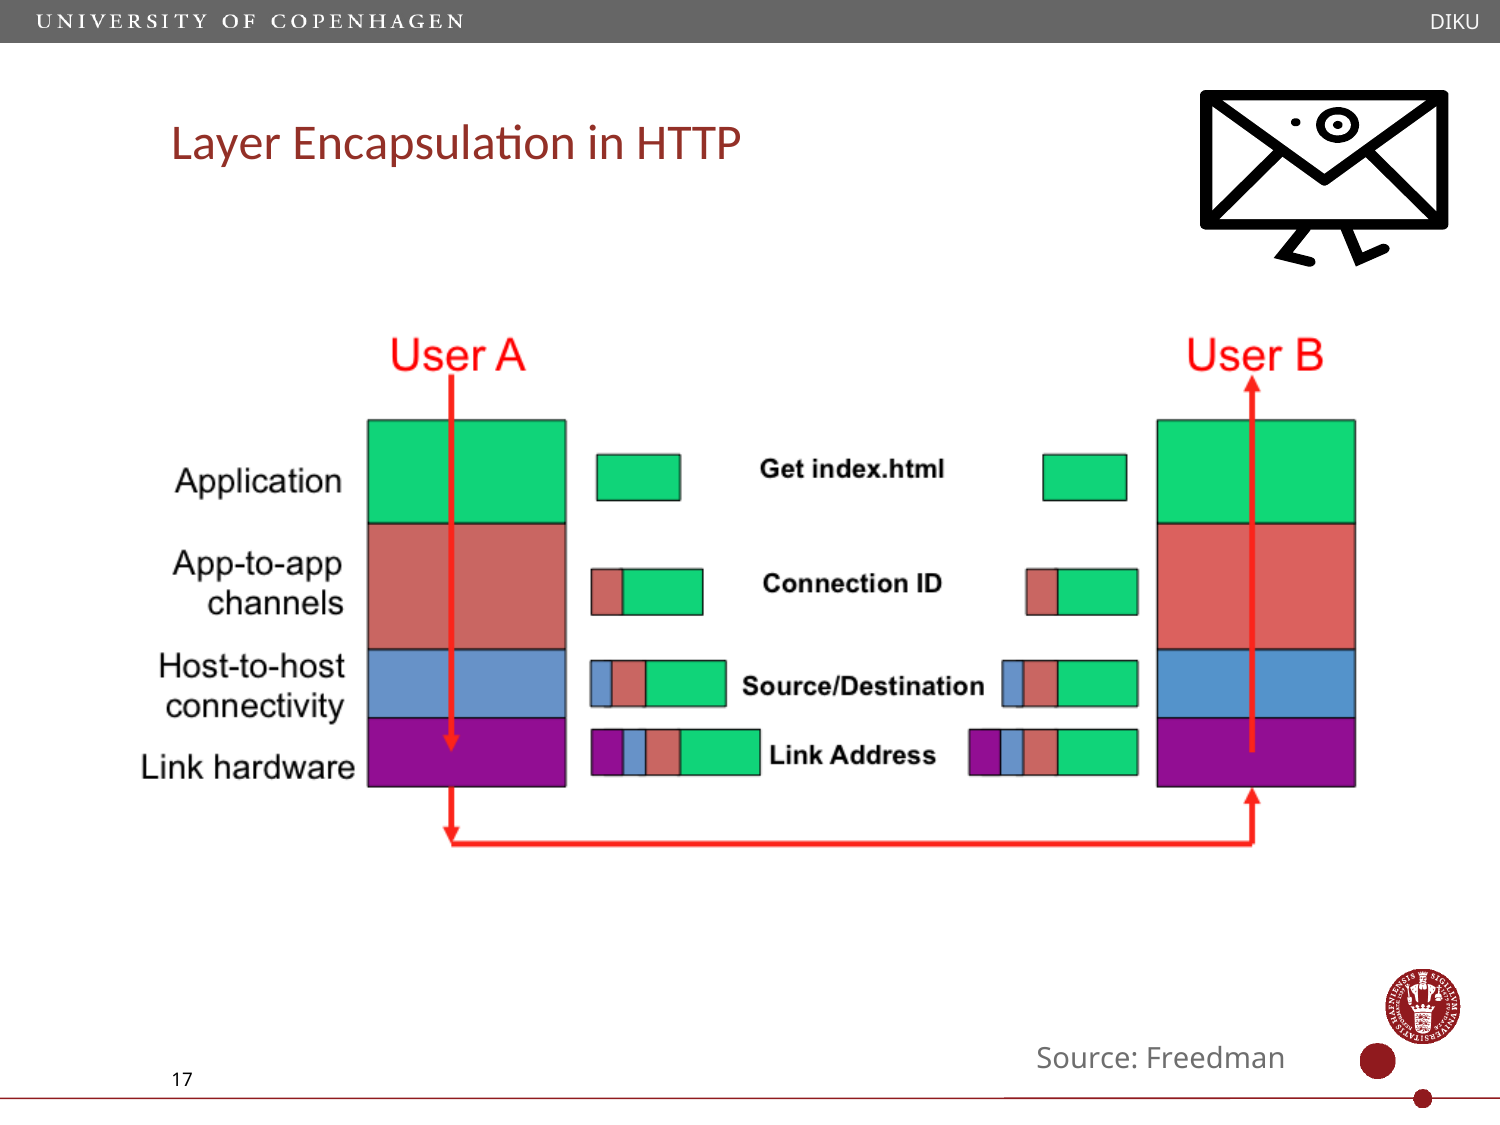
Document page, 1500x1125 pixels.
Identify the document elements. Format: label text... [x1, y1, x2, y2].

text_box Layer Encapsulation in HTTP [171, 75, 1329, 171]
picture [0, 910, 1500, 1122]
text_box <number> [171, 1067, 522, 1092]
text_box Source: Freedman [1021, 1031, 1341, 1083]
picture [123, 318, 1377, 870]
text_box DIKU [469, 0, 1495, 43]
picture [1200, 90, 1449, 268]
